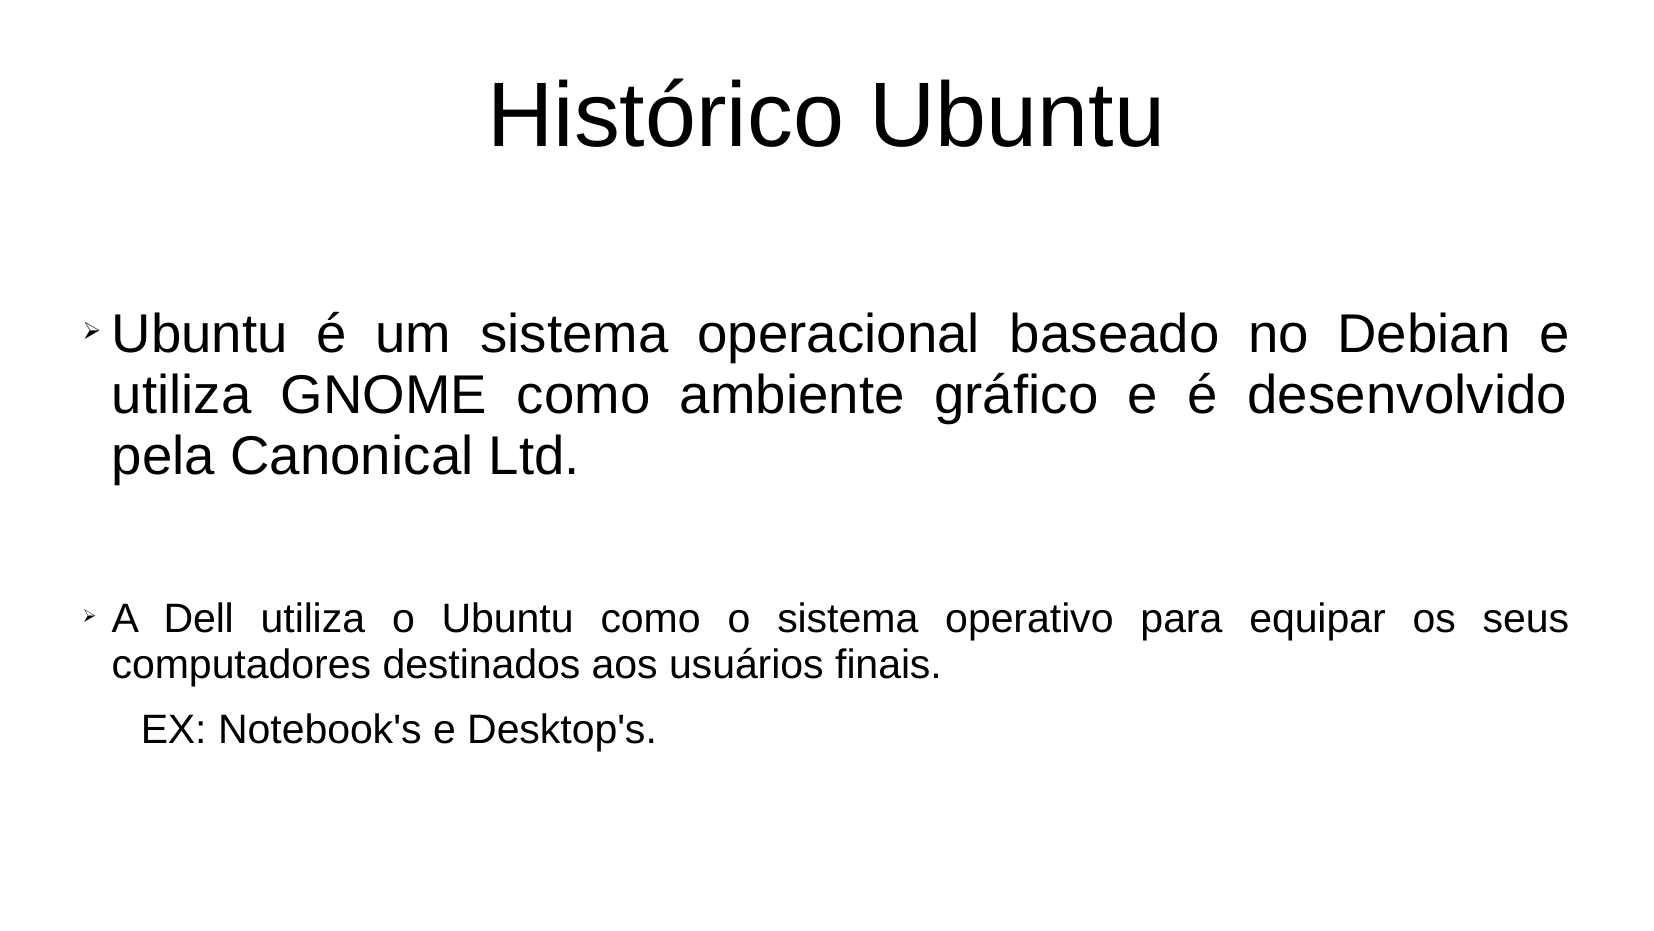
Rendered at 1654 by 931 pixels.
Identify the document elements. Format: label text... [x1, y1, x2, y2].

list Ubuntu é um sistema operacional baseado no Debian e utiliza GNOME como ambiente gráfico e é desenvolvido pela Canonical Ltd. A Dell utiliza o Ubuntu como o sistema operativo para equipar os seus computadores destinados aos usuários finais. EX: Notebook's e Desktop's. [82, 217, 1571, 758]
title Histórico Ubuntu [82, 37, 1571, 193]
